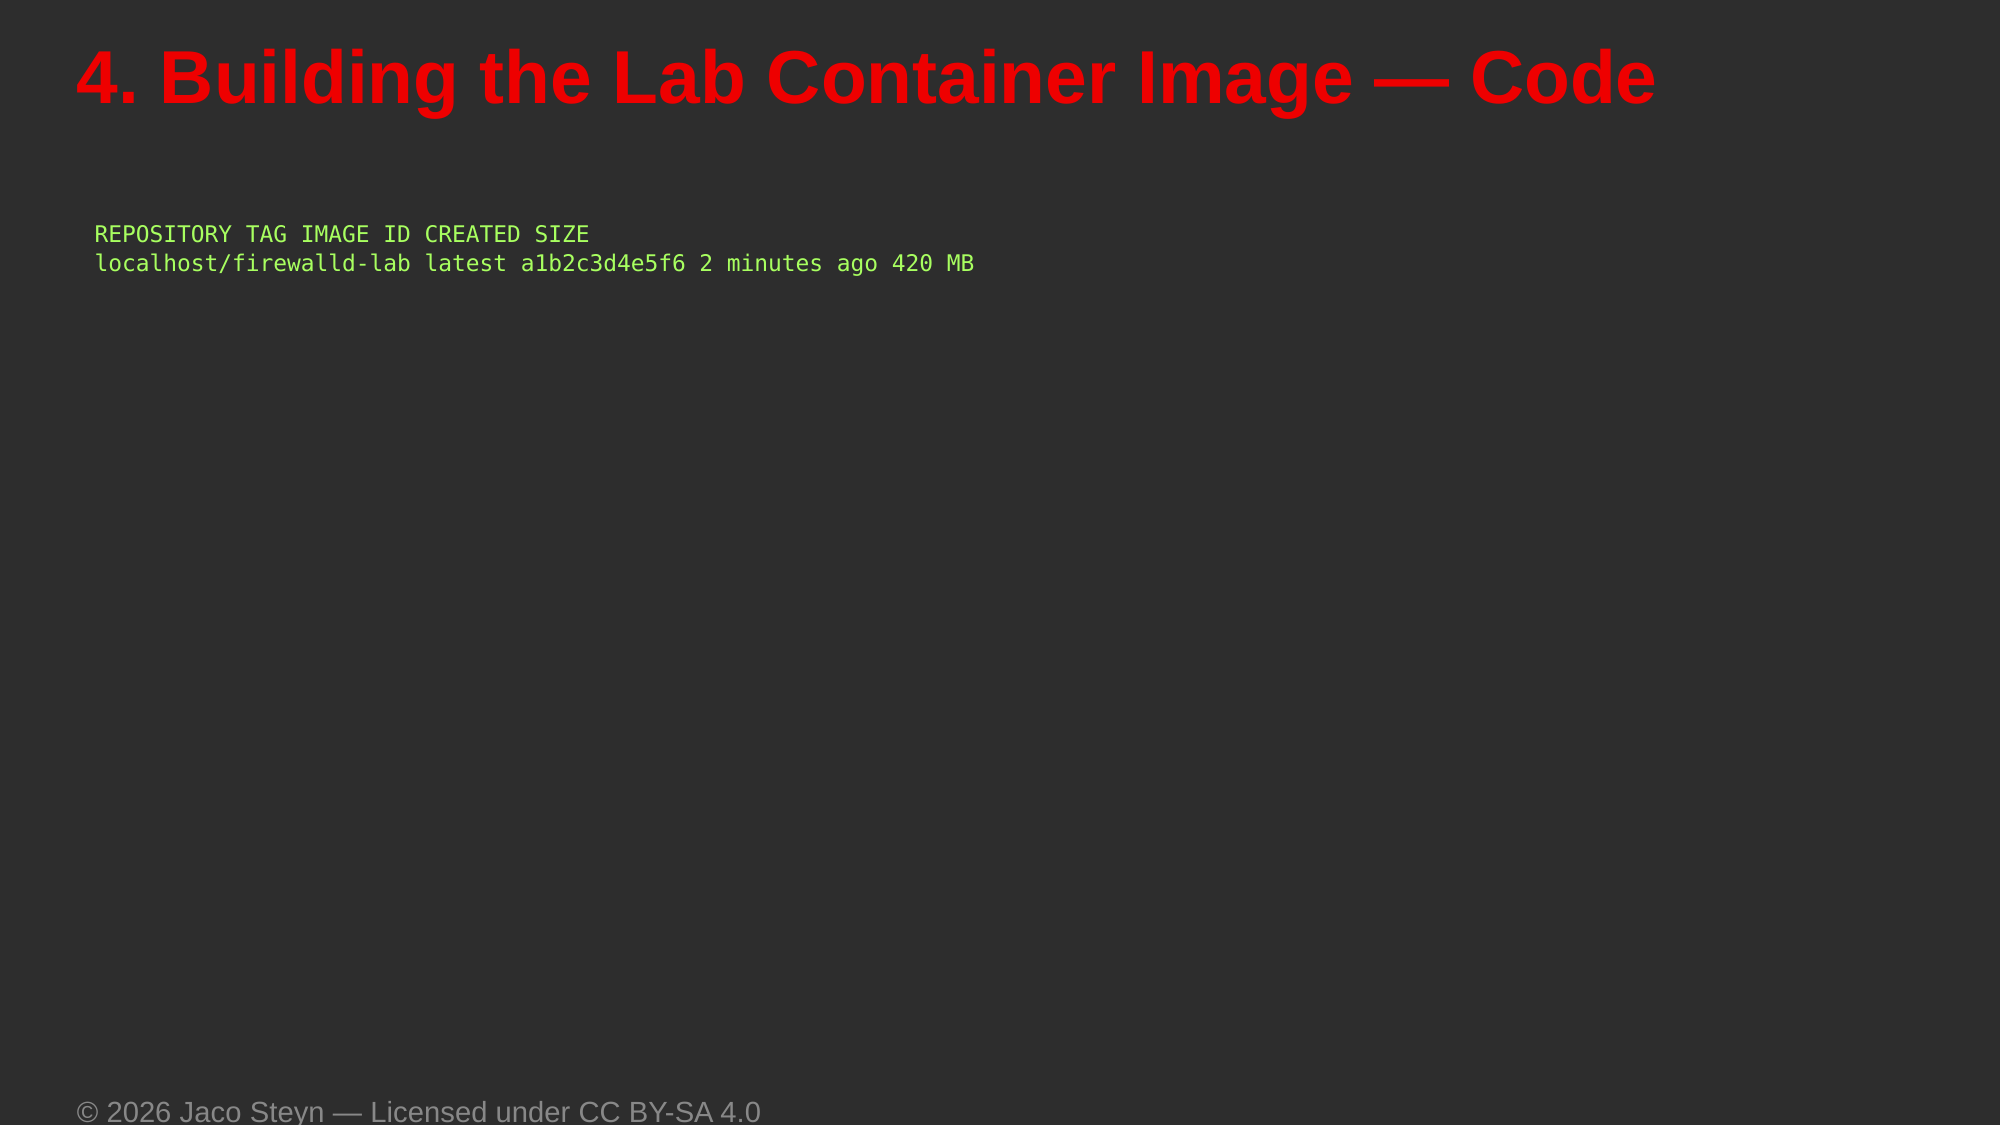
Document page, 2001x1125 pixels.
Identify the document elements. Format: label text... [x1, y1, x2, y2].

text_box REPOSITORY TAG IMAGE ID CREATED SIZE localhost/firewalld-lab latest a1b2c3d4e5f6 2 minutes ago 420 MB [59, 194, 1942, 1052]
text_box © 2026 Jaco Steyn — Licensed under CC BY-SA 4.0 [59, 1083, 1942, 1120]
text_box 4. Building the Lab Container Image — Code [59, 23, 1942, 178]
